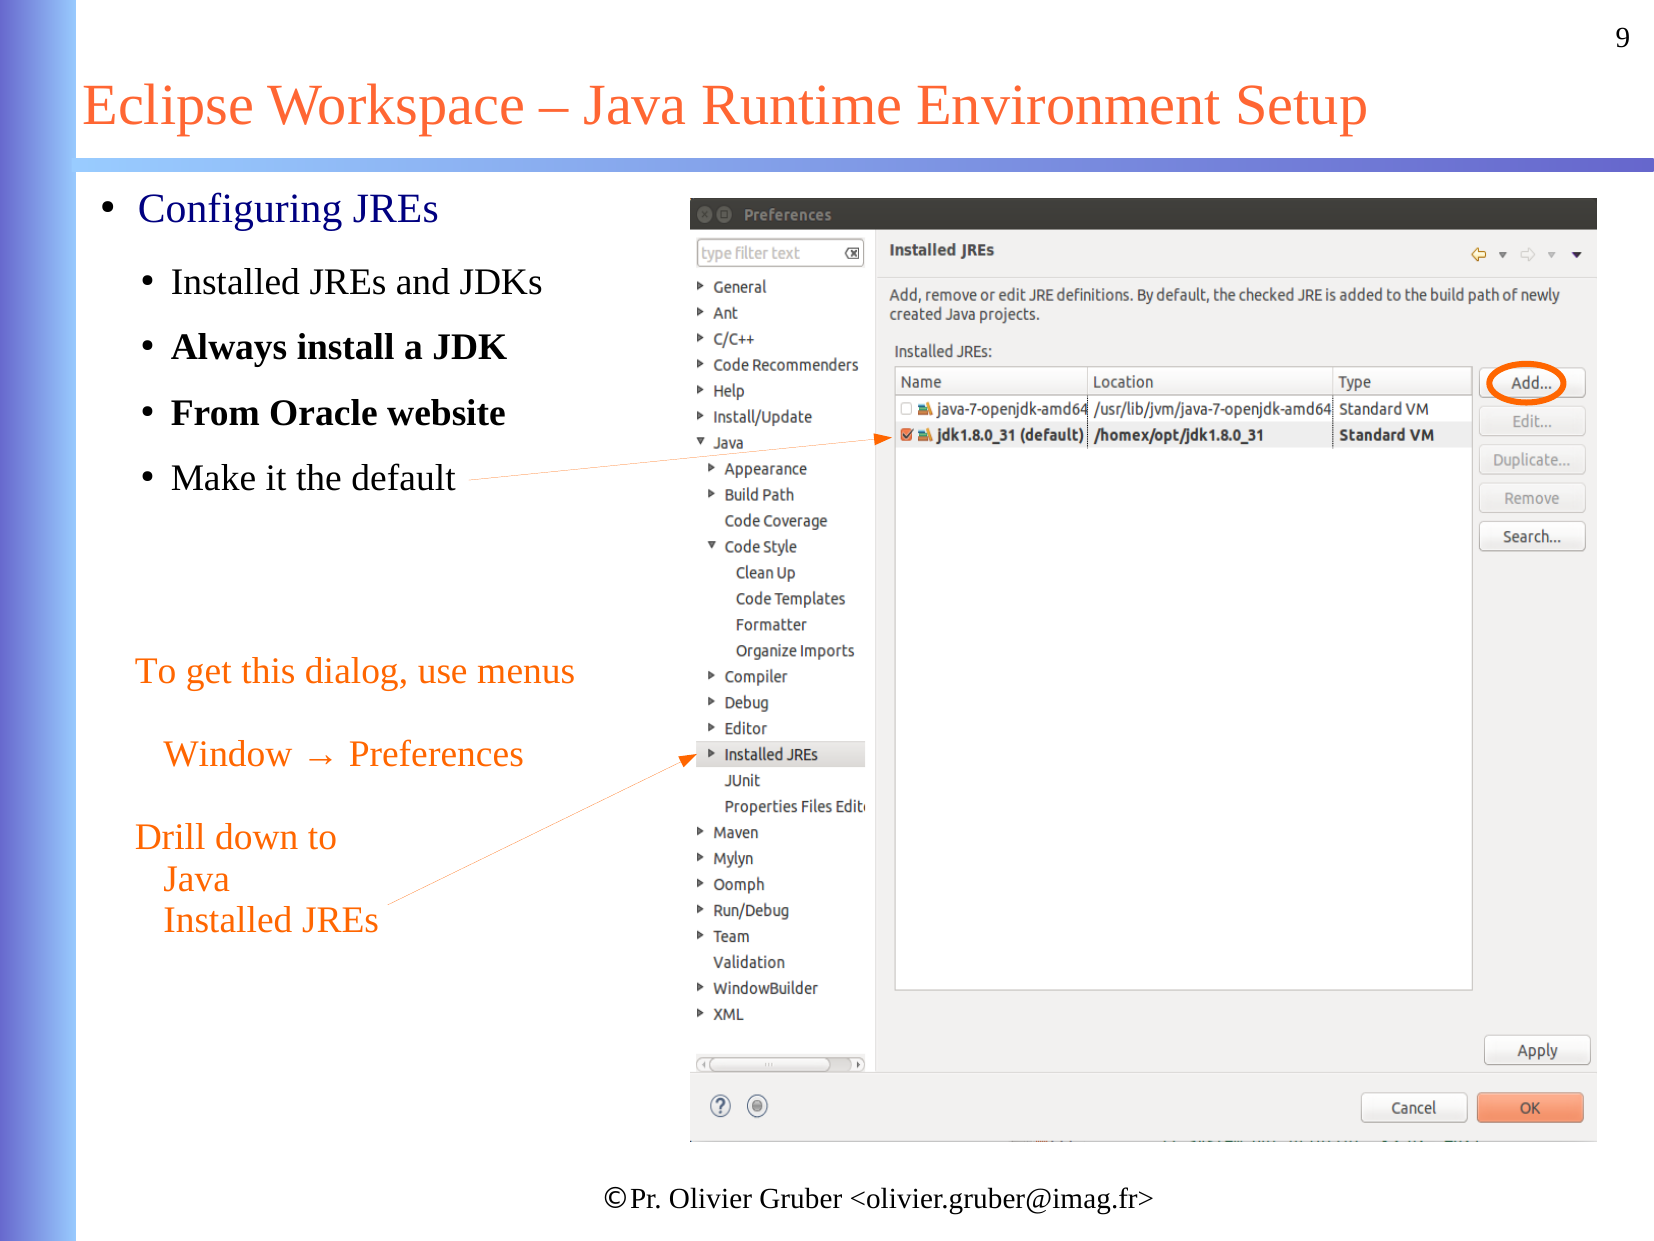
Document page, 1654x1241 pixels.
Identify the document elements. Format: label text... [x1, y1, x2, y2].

picture [690, 198, 1597, 1142]
text_box To get this dialog, use menus Window → Preferences Drill down to Java Installed JREs [134, 649, 574, 1110]
list Configuring JREs Installed JREs and JDKs Always install a JDK From Oracle website Make it the default [82, 185, 1571, 1129]
title Eclipse Workspace – Java Runtime Environment Setup [82, 49, 1571, 161]
